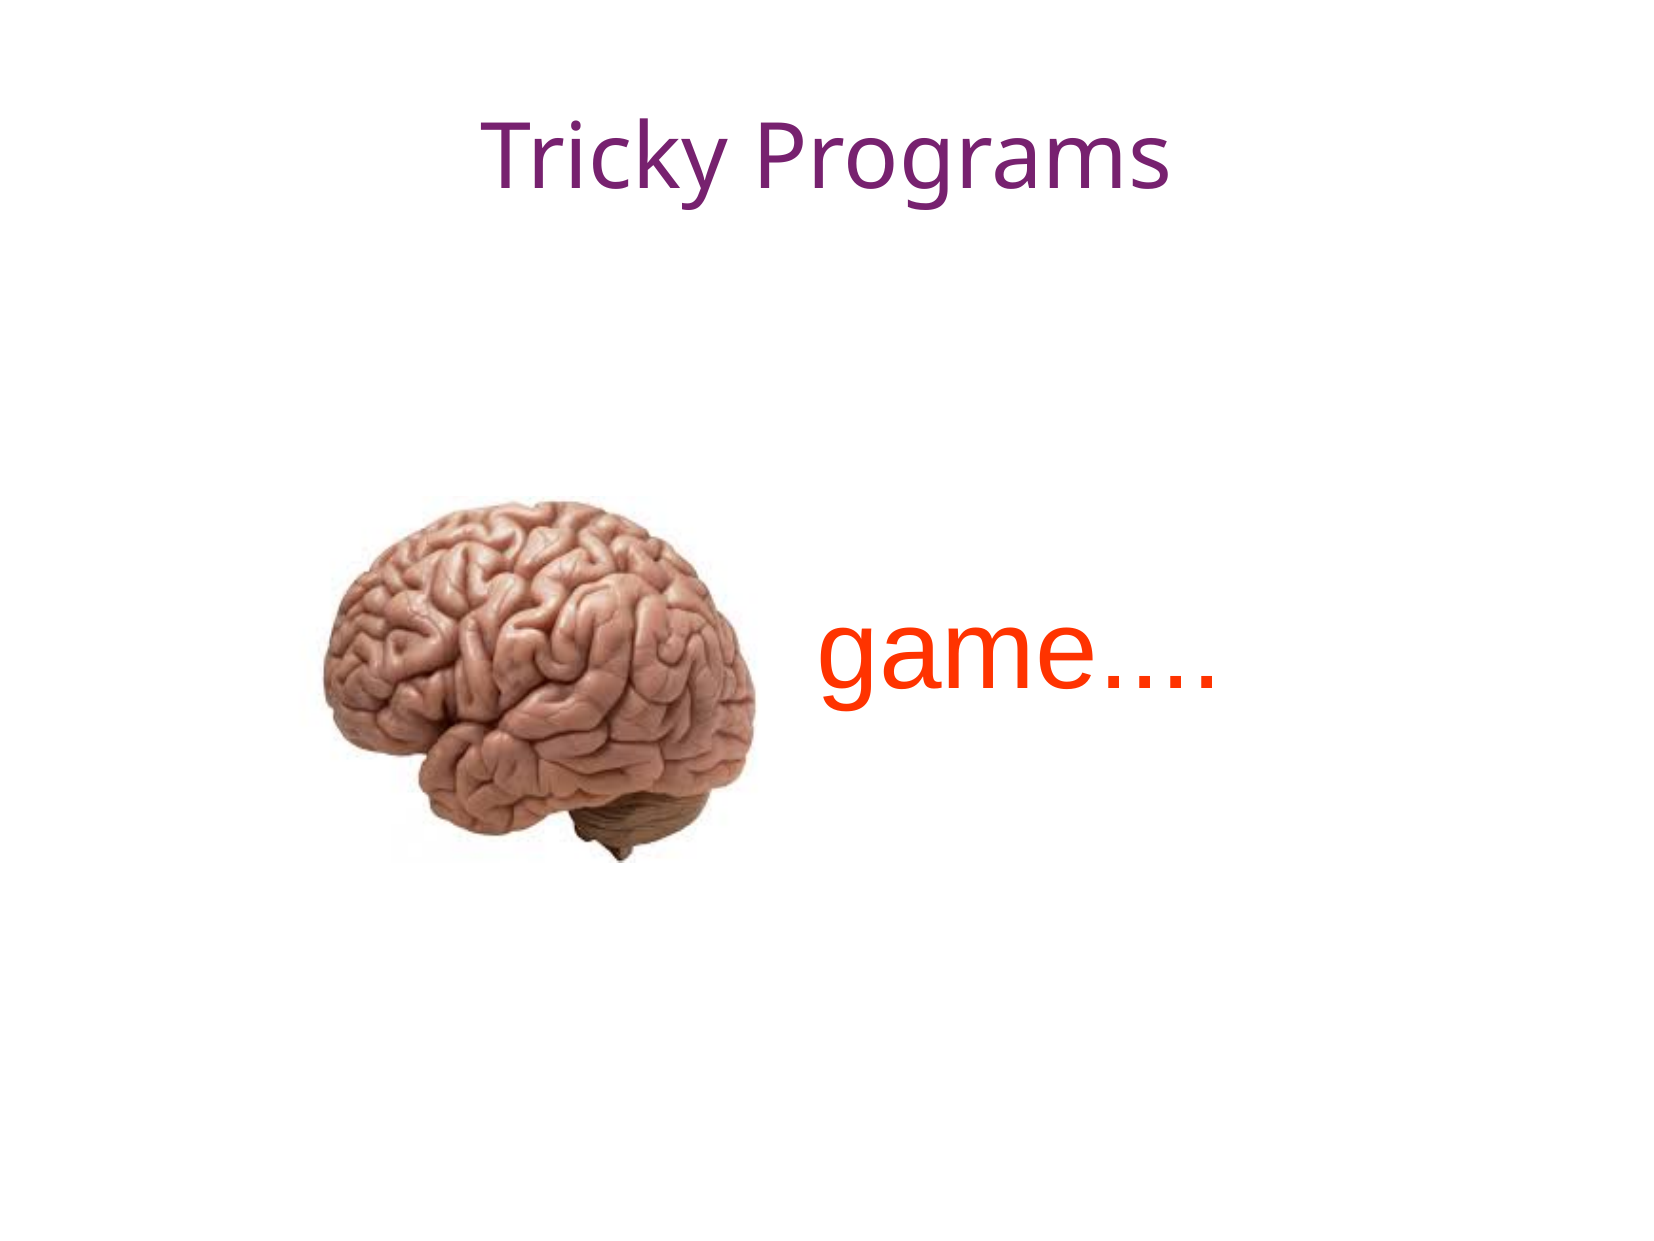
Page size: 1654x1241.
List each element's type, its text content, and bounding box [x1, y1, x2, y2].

subtitle Brain game.... [82, 290, 1571, 1010]
title Tricky Programs [82, 49, 1571, 257]
picture [271, 496, 809, 863]
